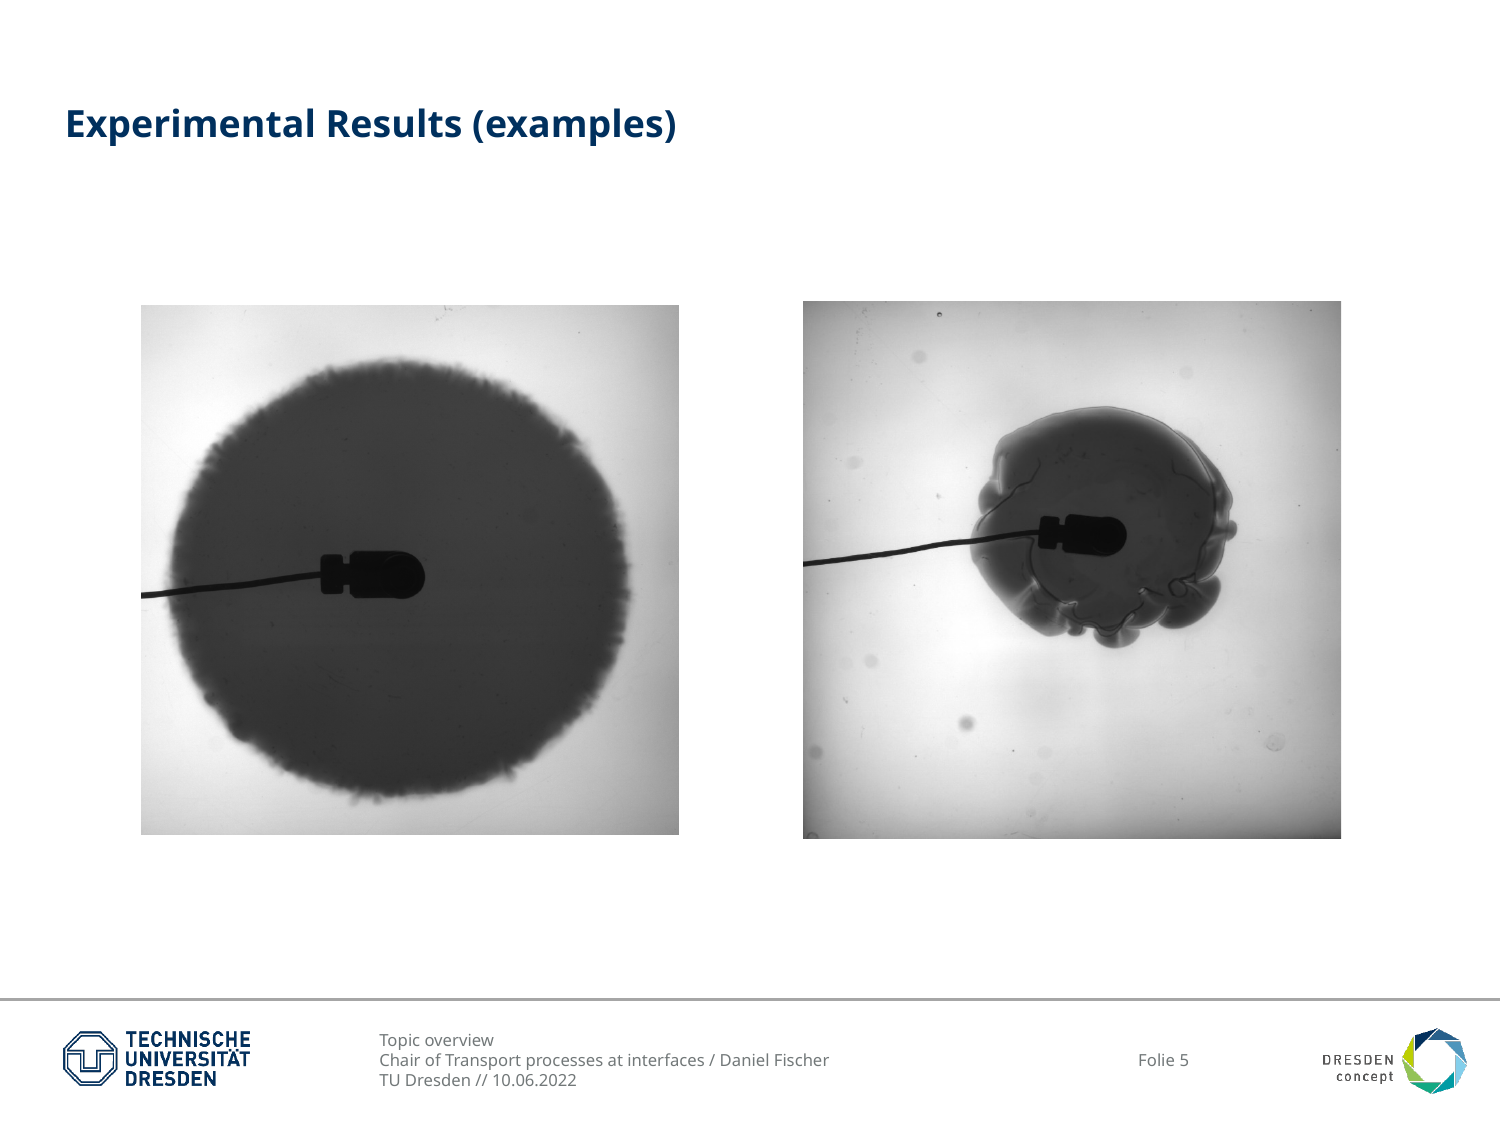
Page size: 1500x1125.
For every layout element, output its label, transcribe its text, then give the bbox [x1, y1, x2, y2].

title Experimental Results (examples) [64, 56, 1437, 190]
picture [803, 301, 1342, 839]
picture [63, 1031, 250, 1086]
picture [141, 305, 679, 835]
picture [1323, 1028, 1467, 1094]
